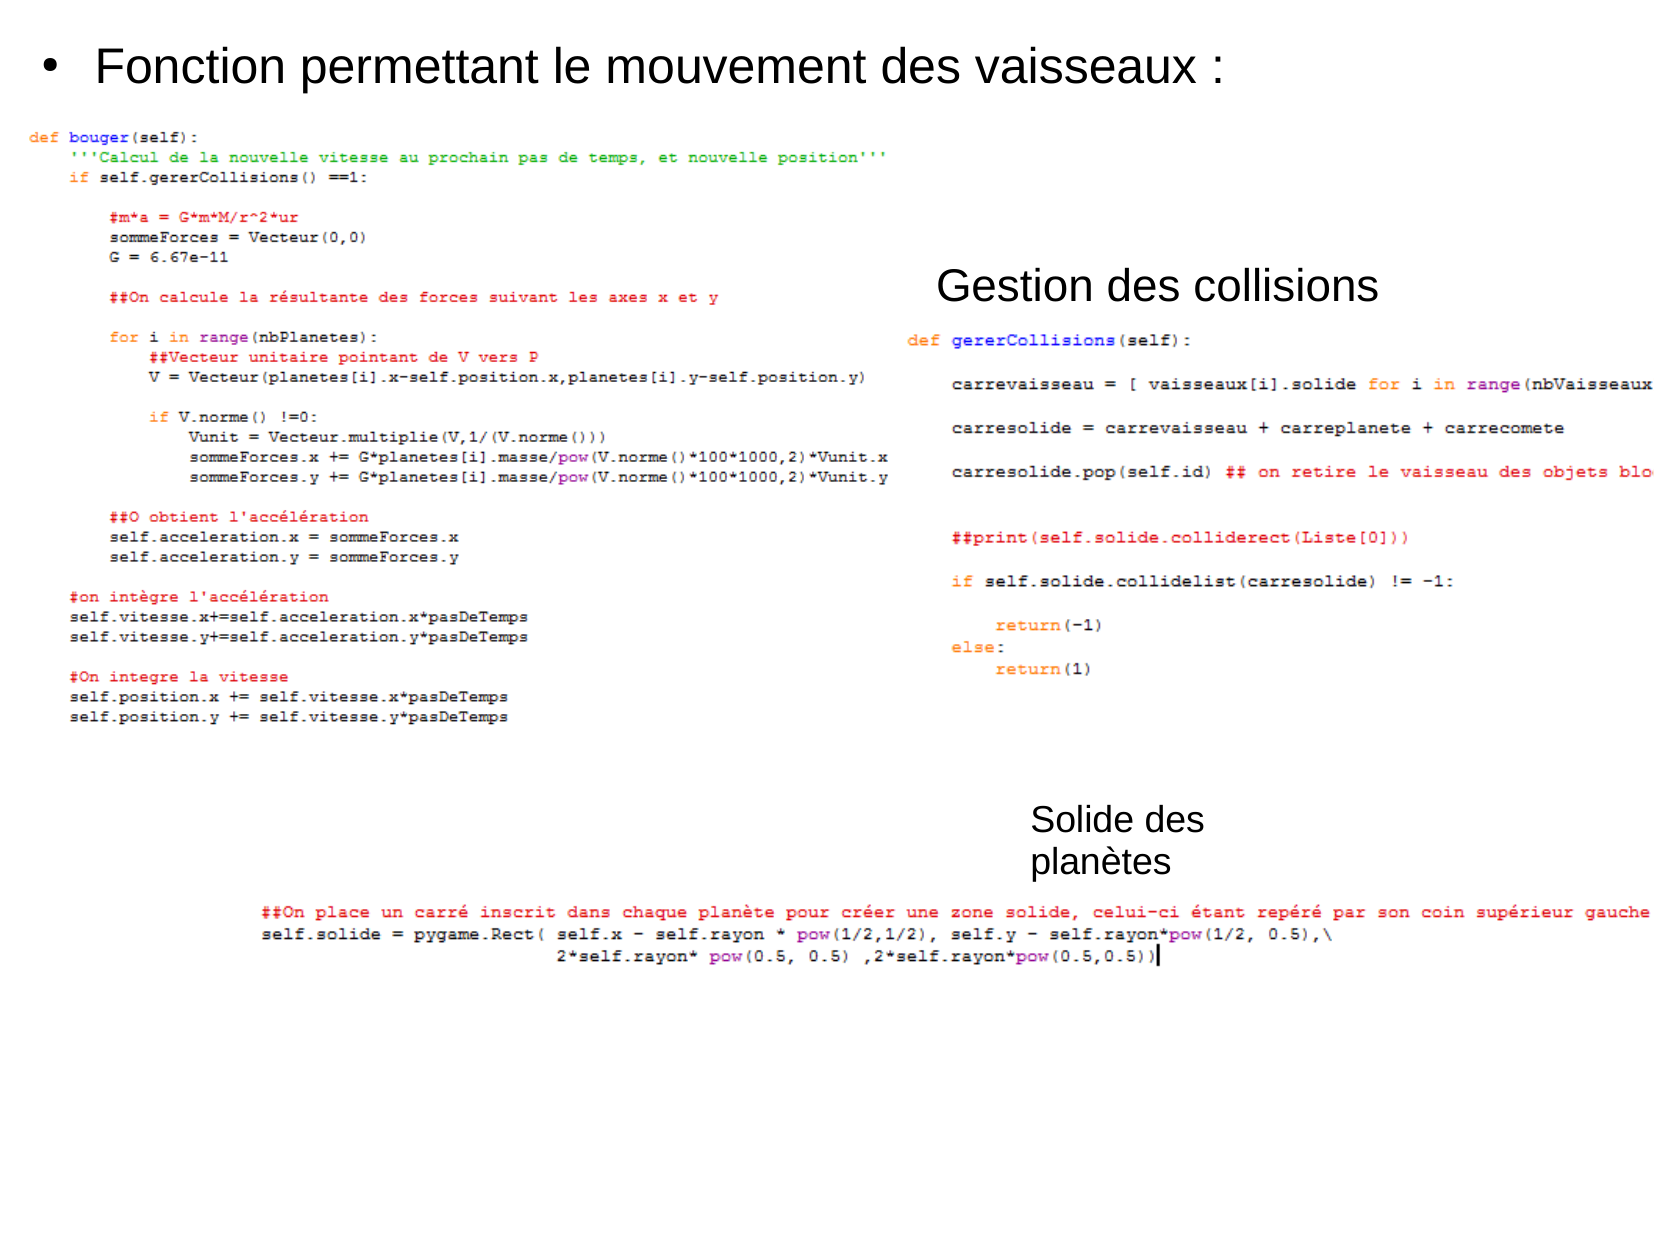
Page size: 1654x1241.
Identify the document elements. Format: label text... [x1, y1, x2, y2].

picture [255, 897, 1654, 972]
picture [11, 128, 1654, 733]
text_box Gestion des collisions [921, 253, 1654, 319]
list Fonction permettant le mouvement des vaisseaux : [23, 0, 1229, 106]
text_box Solide des planètes [1015, 791, 1359, 891]
